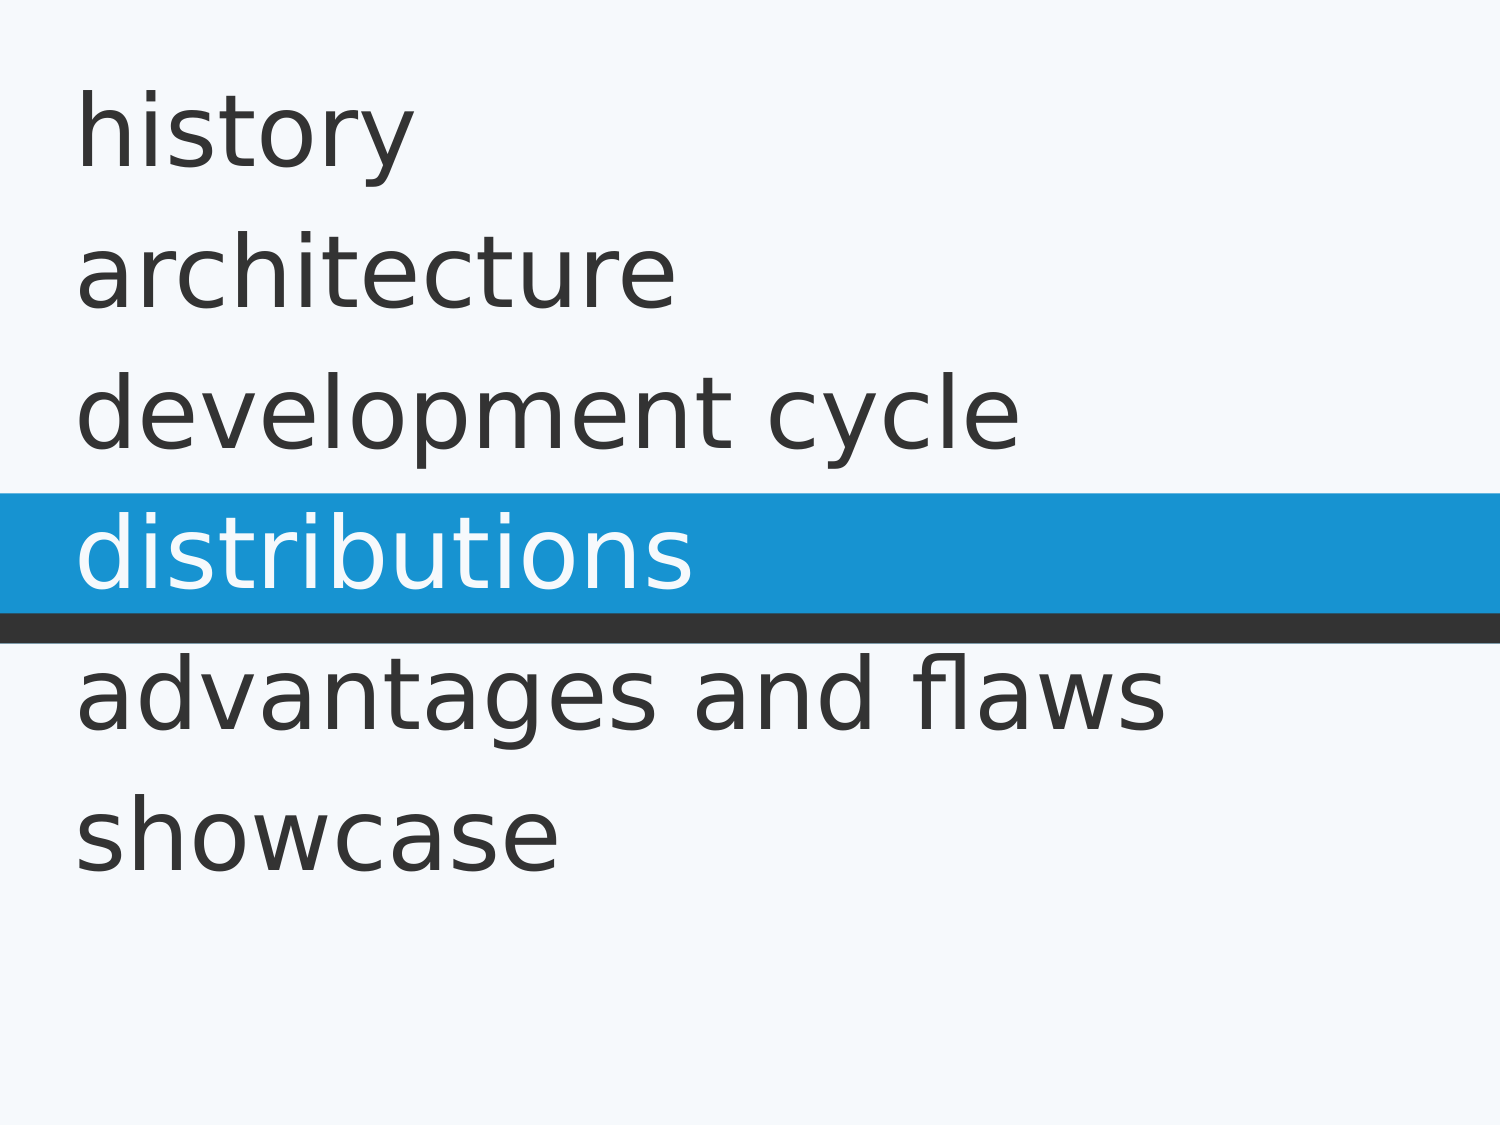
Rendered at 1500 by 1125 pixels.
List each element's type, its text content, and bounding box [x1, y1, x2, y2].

list history architecture development cycle distributions advantages and flaws showcase [59, 59, 1447, 1069]
text_box [0, 493, 59, 644]
text_box [1447, 493, 1500, 644]
